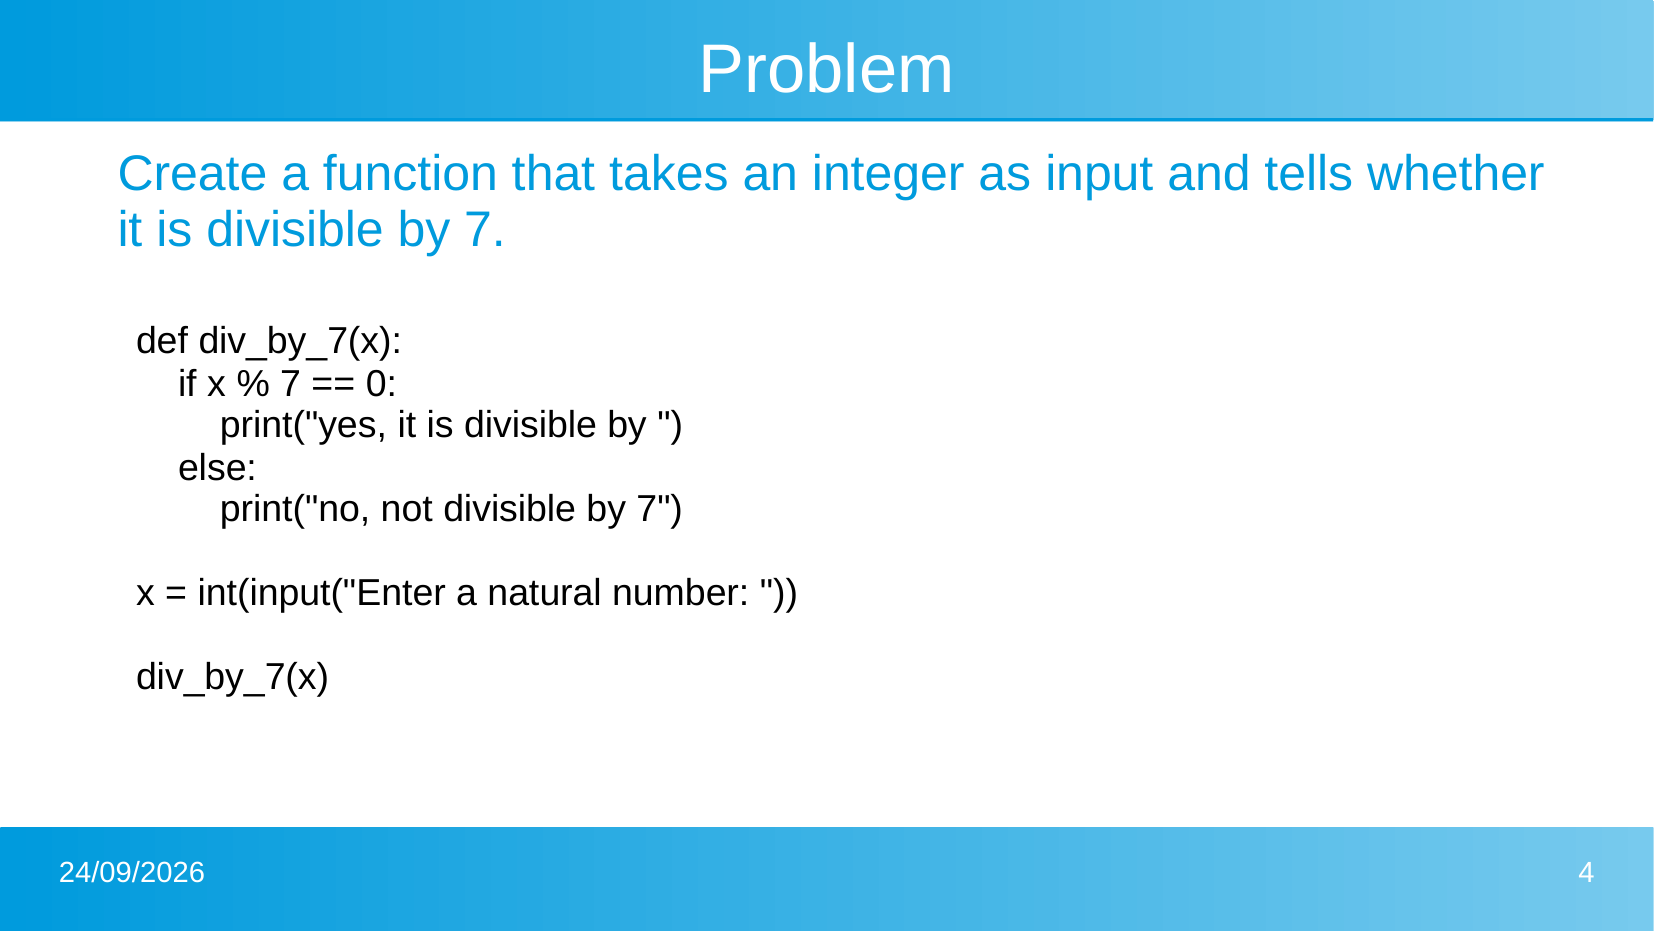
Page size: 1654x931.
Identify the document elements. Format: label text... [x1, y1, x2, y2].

title Problem [59, 29, 1595, 108]
list Create a function that takes an integer as input and tells whether it is divisible by 7. [46, 145, 1583, 281]
text_box def div_by_7(x): if x % 7 == 0: print("yes, it is divisible by ") else: print("no, not divisible by 7") x = int(input("Enter a natural number: ")) div_by_7(x) [121, 312, 1244, 586]
